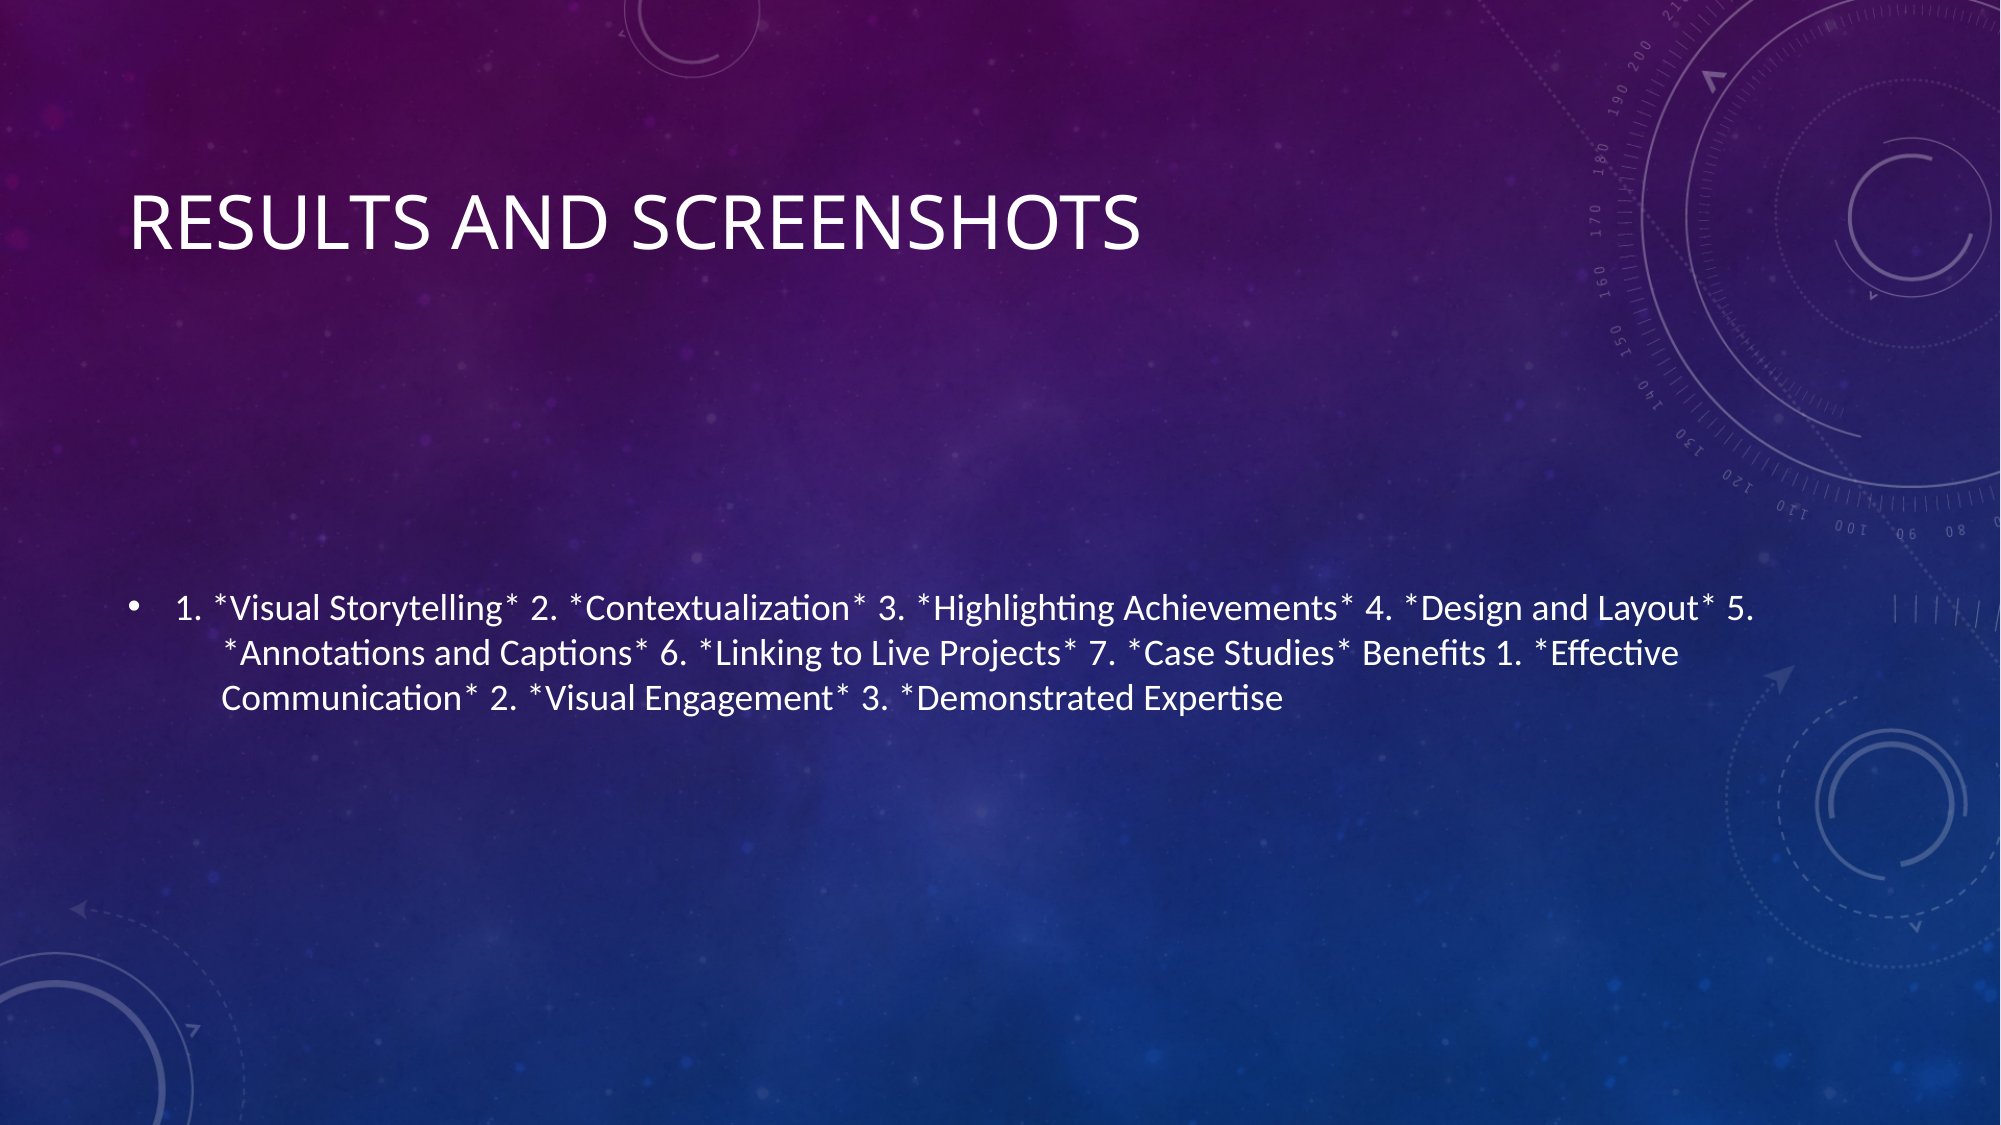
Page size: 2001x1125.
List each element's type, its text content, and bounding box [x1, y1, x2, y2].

title Results and Screenshots [112, 99, 1775, 339]
list 1. *Visual Storytelling* 2. *Contextualization* 3. *Highlighting Achievements* 4. *Design and Layout* 5. *Annotations and Captions* 6. *Linking to Live Projects* 7. *Case Studies* Benefits 1. *Effective Communication* 2. *Visual Engagement* 3. *Demonstrated Expertise [112, 351, 1775, 950]
